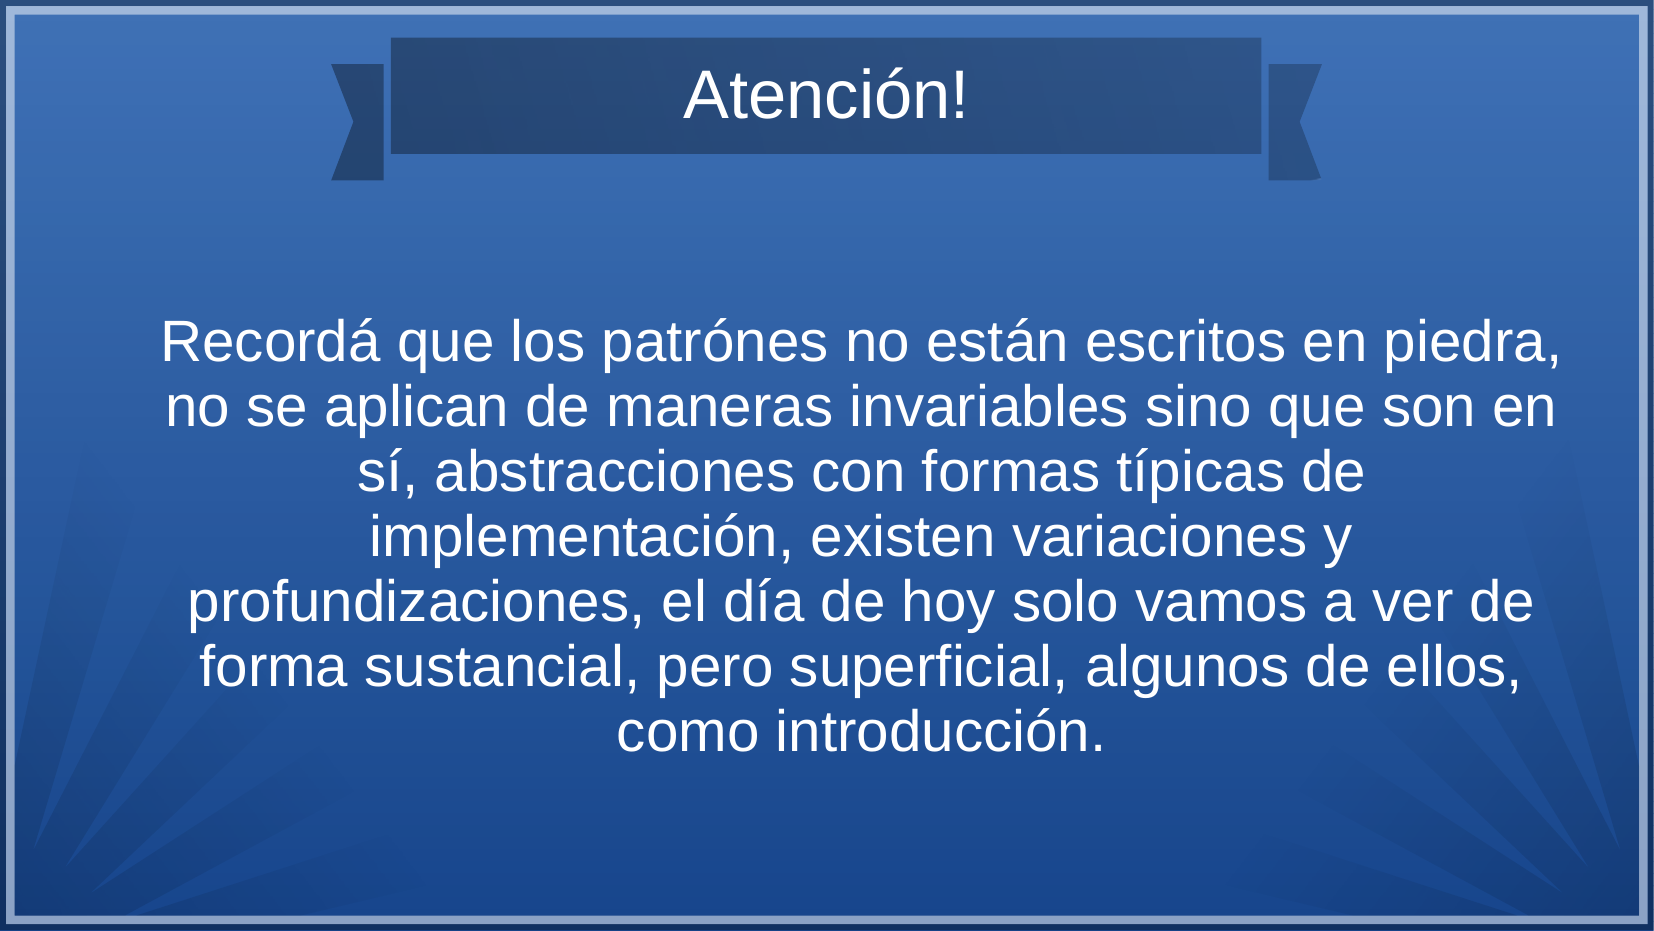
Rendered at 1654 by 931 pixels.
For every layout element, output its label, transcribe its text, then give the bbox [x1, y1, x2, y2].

title Atención! [389, 35, 1264, 154]
list Recordá que los patrónes no están escritos en piedra, no se aplican de maneras invariables sino que son en sí, abstracciones con formas típicas de implementación, existen variaciones y profundizaciones, el día de hoy solo vamos a ver de forma sustancial, pero superficial, algunos de ellos, como introducción. [82, 224, 1571, 848]
